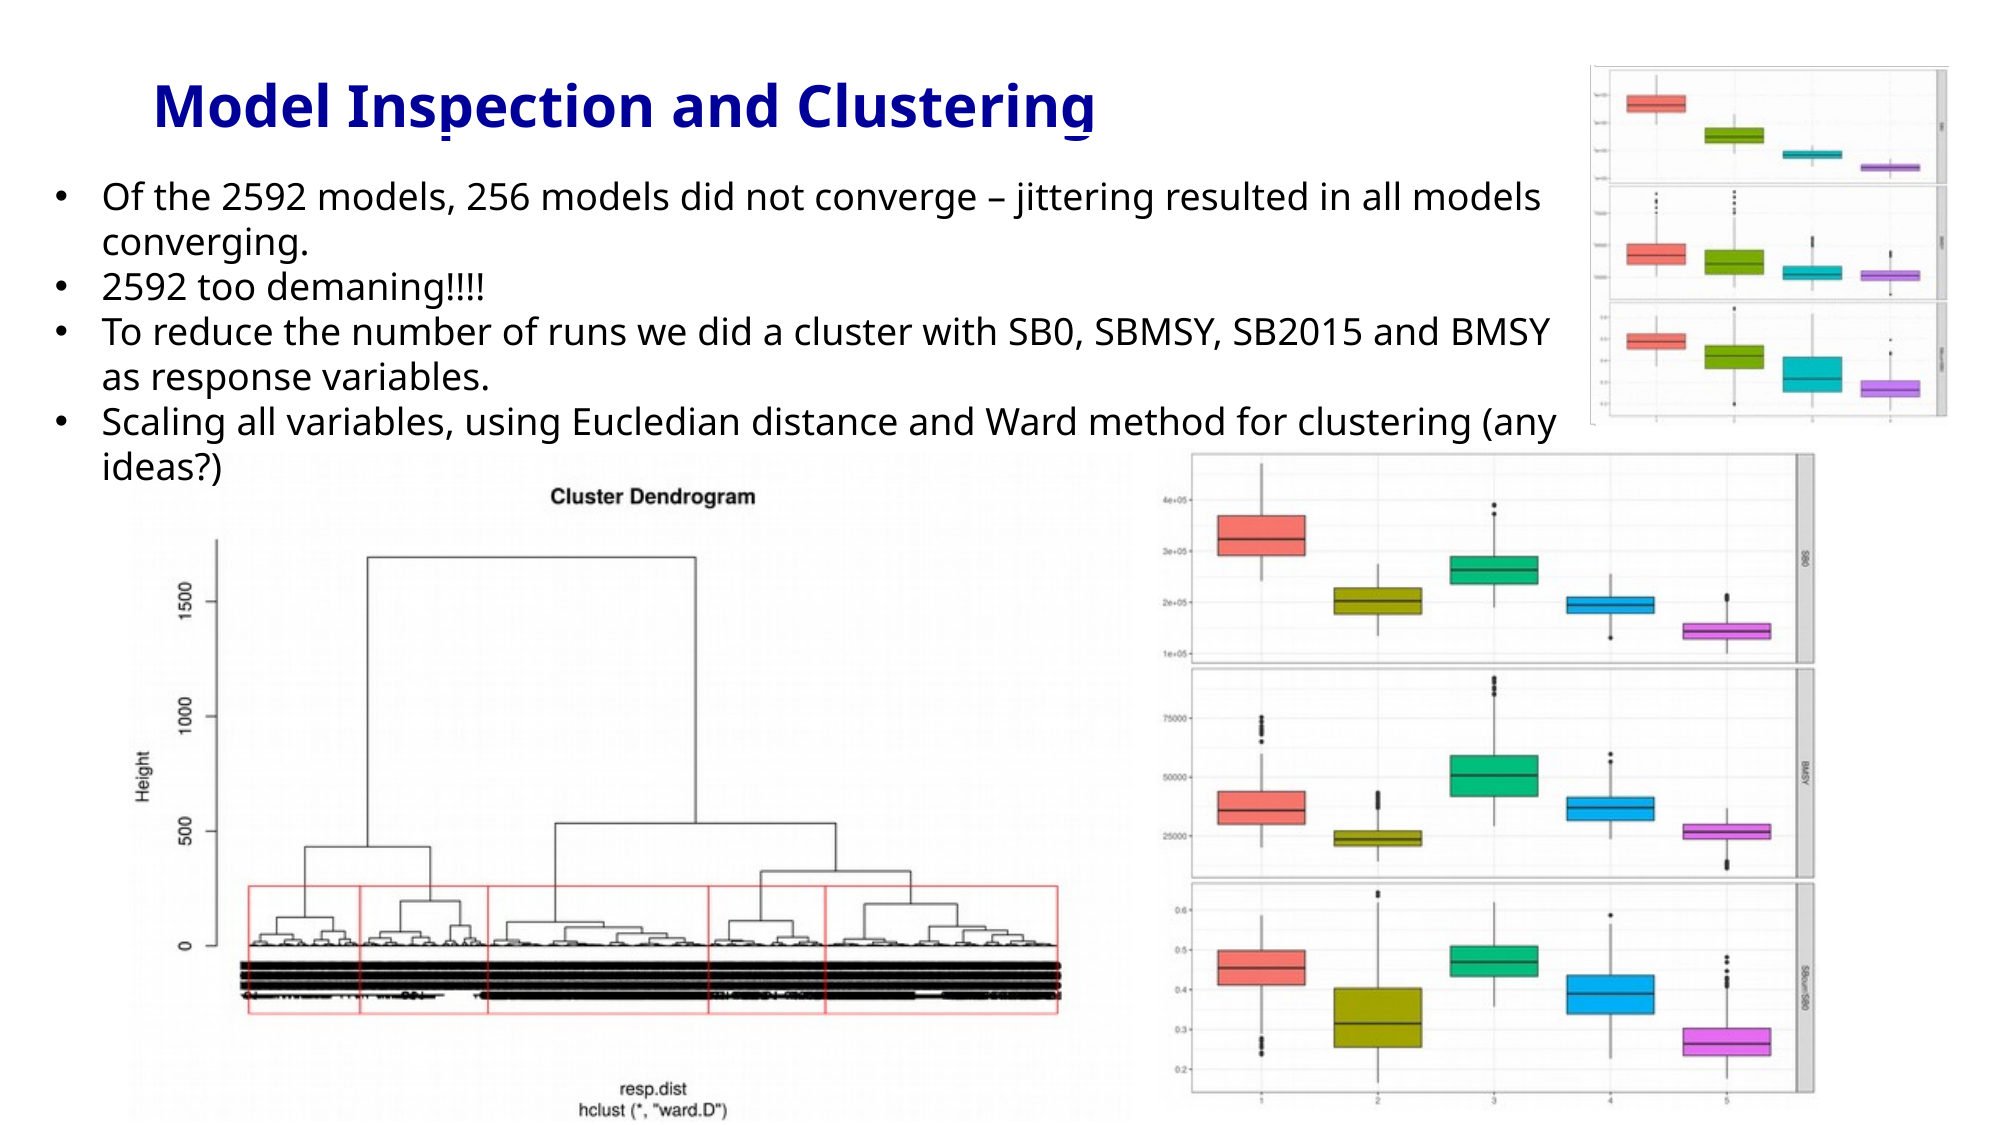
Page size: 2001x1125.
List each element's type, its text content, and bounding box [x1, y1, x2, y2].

picture [1157, 448, 1819, 1111]
picture [1589, 65, 1949, 426]
picture [129, 540, 1134, 1122]
text_box Of the 2592 models, 256 models did not converge – jittering resulted in all models converging. 2592 too demaning!!!! To reduce the number of runs we did a cluster with SB0, SBMSY, SB2015 and BMSY as response variables. Scaling all variables, using Eucledian distance and Ward method for clustering (any ideas?) [39, 165, 1590, 540]
text_box Model Inspection and Clustering [137, 0, 1863, 165]
